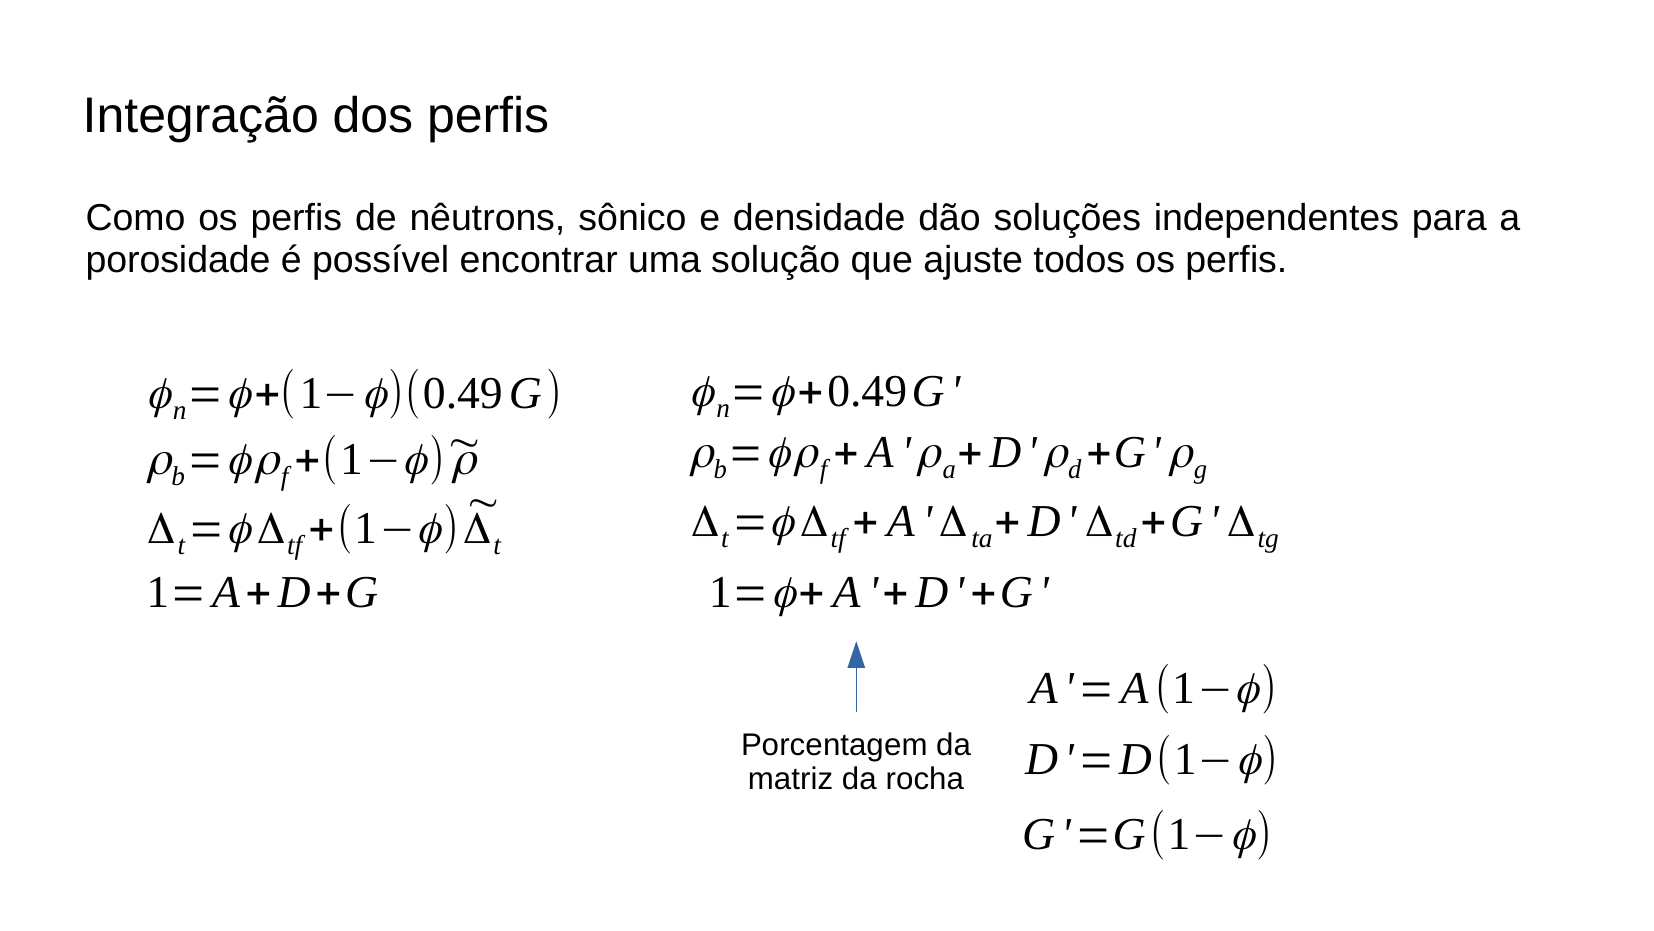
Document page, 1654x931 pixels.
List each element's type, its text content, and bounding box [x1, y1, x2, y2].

chart [702, 566, 1058, 620]
chart [683, 426, 1214, 485]
chart [1018, 661, 1284, 717]
chart [683, 496, 1285, 554]
text_box Como os perfis de nêutrons, sônico e densidade dão soluções independentes para a porosidade é possível encontrar uma solução que ajuste todos os perfis. [70, 188, 1536, 449]
chart [683, 366, 971, 424]
text_box Porcentagem da matriz da rocha [720, 719, 993, 839]
title Integração dos perfis [82, 37, 1571, 193]
chart [140, 497, 510, 560]
chart [140, 366, 567, 425]
chart [140, 431, 489, 491]
chart [140, 566, 385, 618]
chart [1015, 807, 1279, 863]
chart [1015, 732, 1285, 788]
